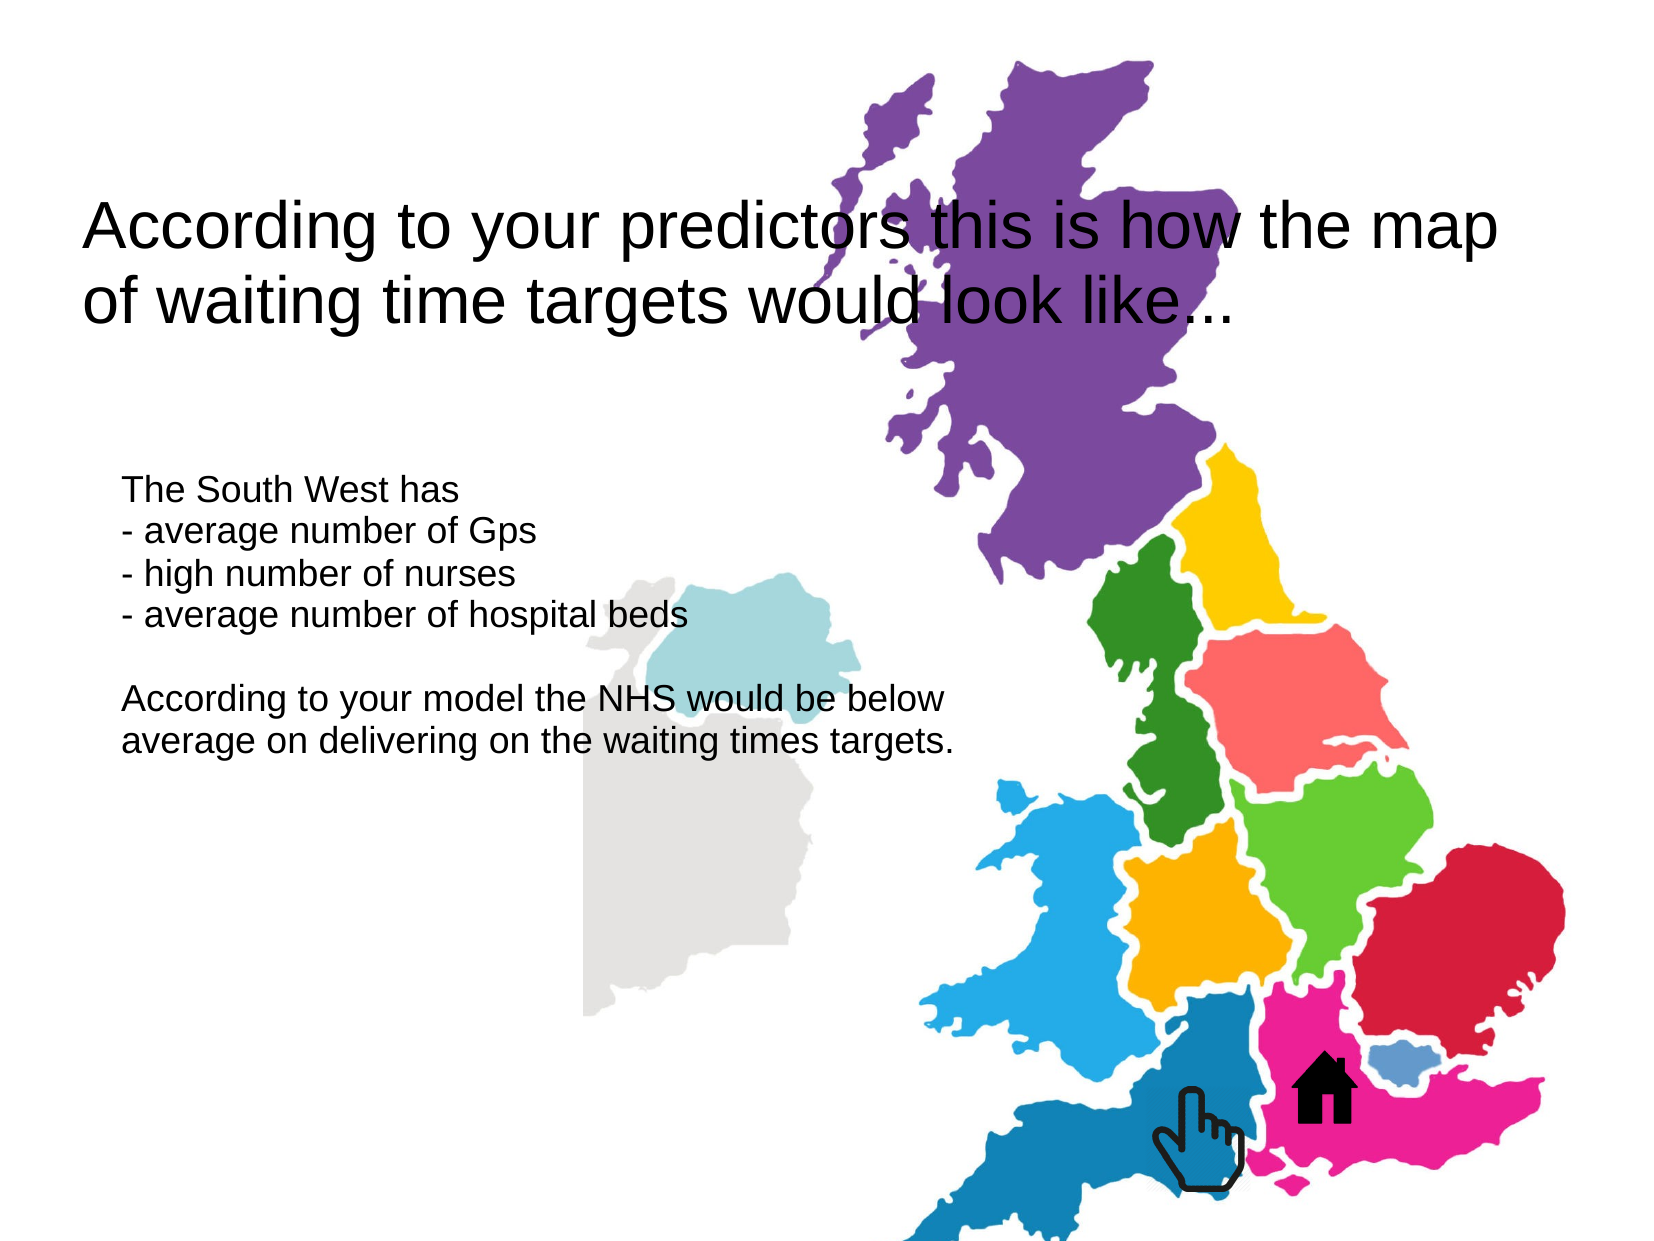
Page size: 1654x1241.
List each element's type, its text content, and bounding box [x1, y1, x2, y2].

text_box The South West has - average number of Gps - high number of nurses - average number of hospital beds According to your model the NHS would be below average on delivering on the waiting times targets. [106, 460, 981, 812]
picture [583, 0, 1595, 1241]
text_box According to your predictors this is how the map of waiting time targets would look like... [82, 155, 1571, 520]
